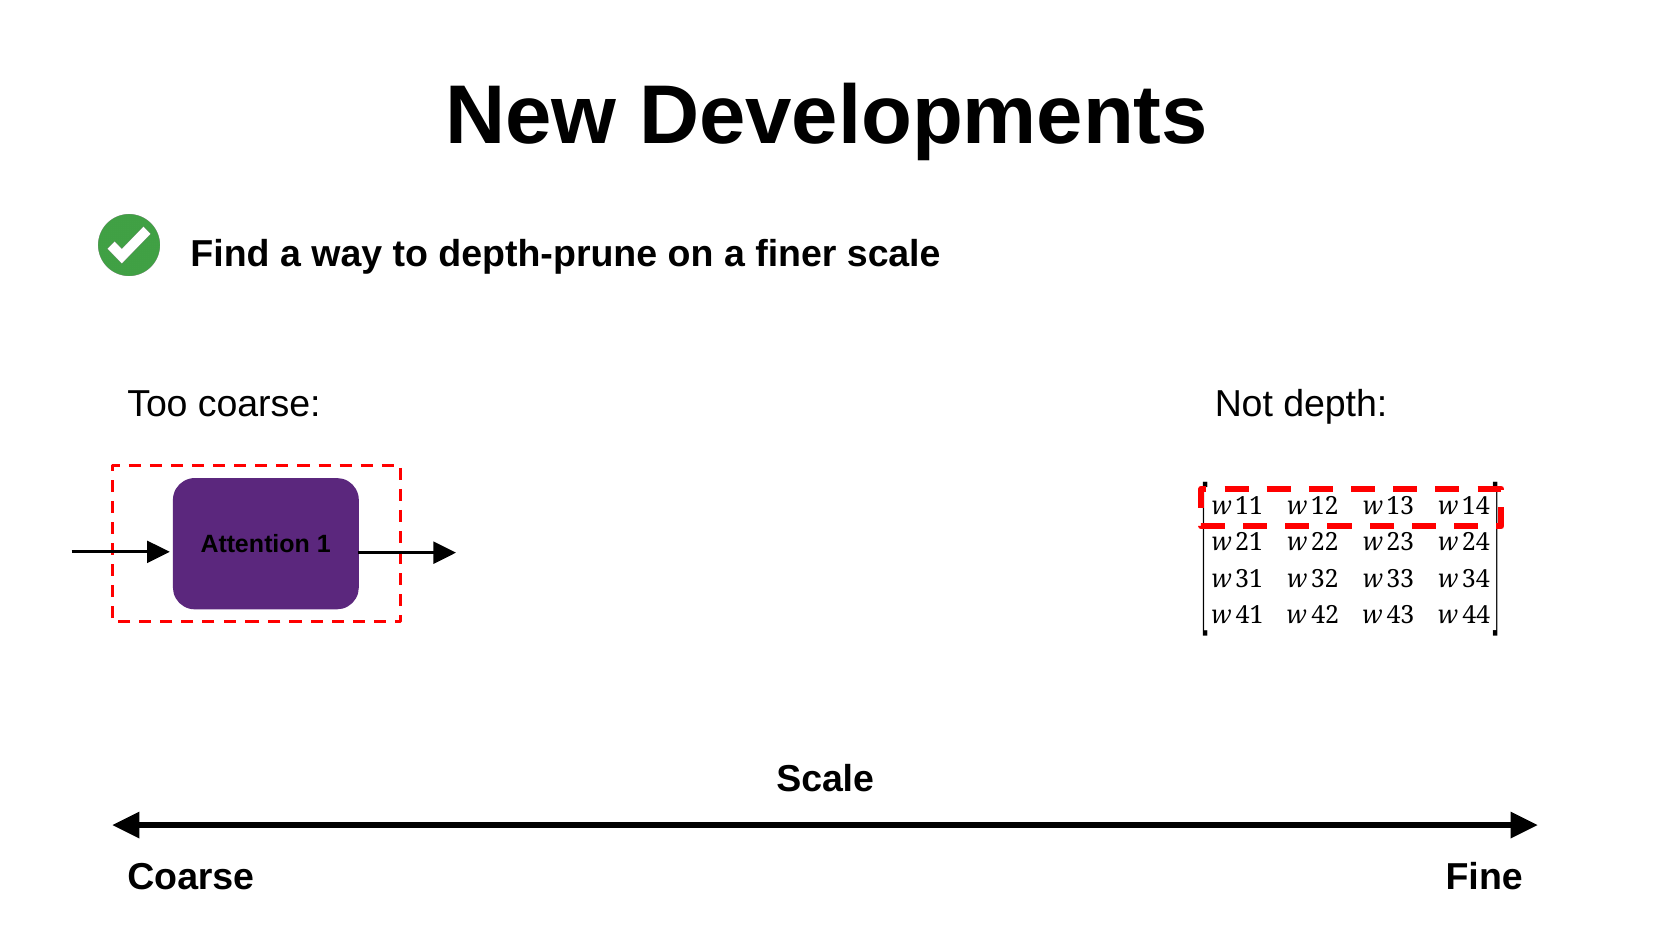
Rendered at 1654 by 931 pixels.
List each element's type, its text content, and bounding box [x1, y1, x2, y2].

text_box Scale [112, 750, 1538, 803]
text_box Not depth: [1200, 375, 1463, 465]
text_box Too coarse: [112, 375, 376, 428]
text_box Attention 1 [172, 478, 359, 610]
text_box Fine [1350, 847, 1538, 901]
text_box Coarse [112, 847, 301, 901]
title New Developments [82, 37, 1571, 193]
picture [96, 212, 162, 278]
chart [1201, 480, 1501, 638]
text_box Find a way to depth-prune on a finer scale [175, 225, 1051, 315]
